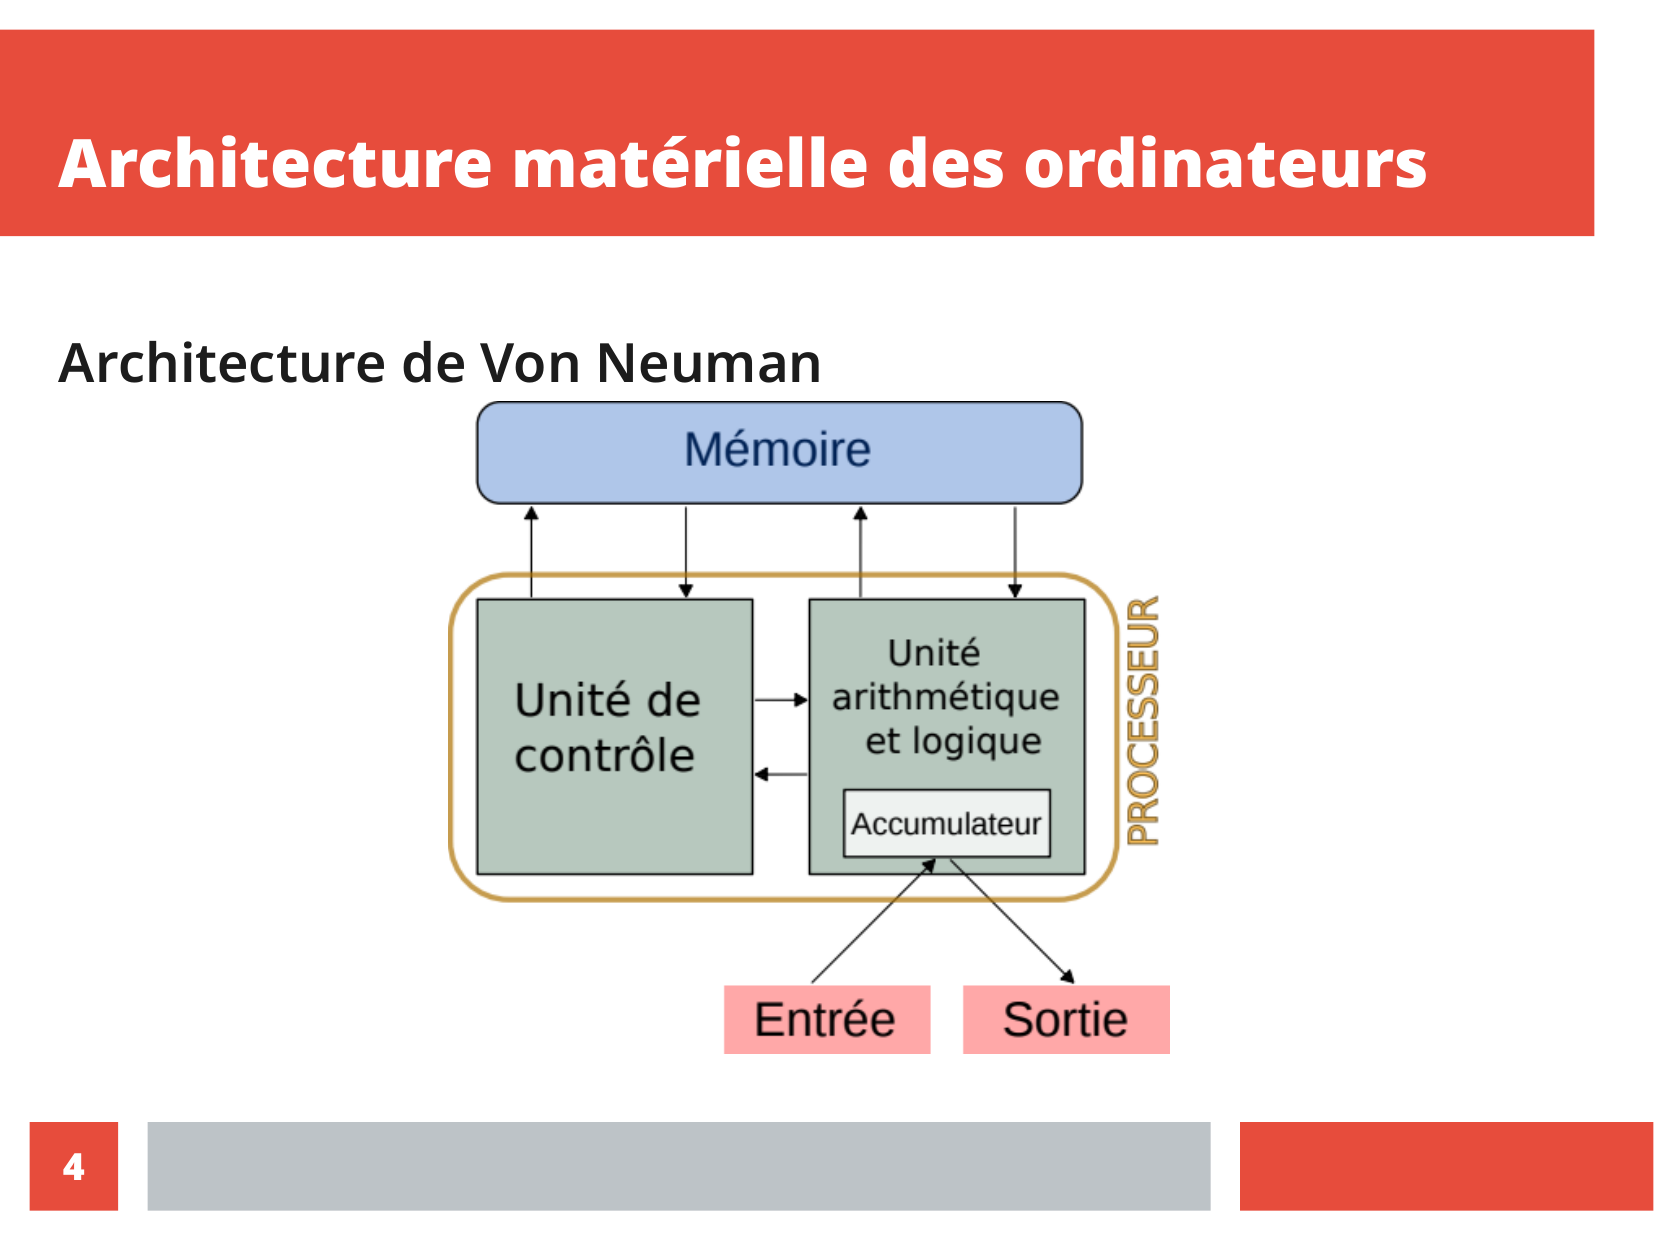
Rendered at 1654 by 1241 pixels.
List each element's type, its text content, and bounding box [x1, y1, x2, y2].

picture [448, 401, 1170, 1054]
list Architecture de Von Neuman [59, 324, 1134, 1093]
title Architecture matérielle des ordinateurs [59, 59, 1595, 207]
